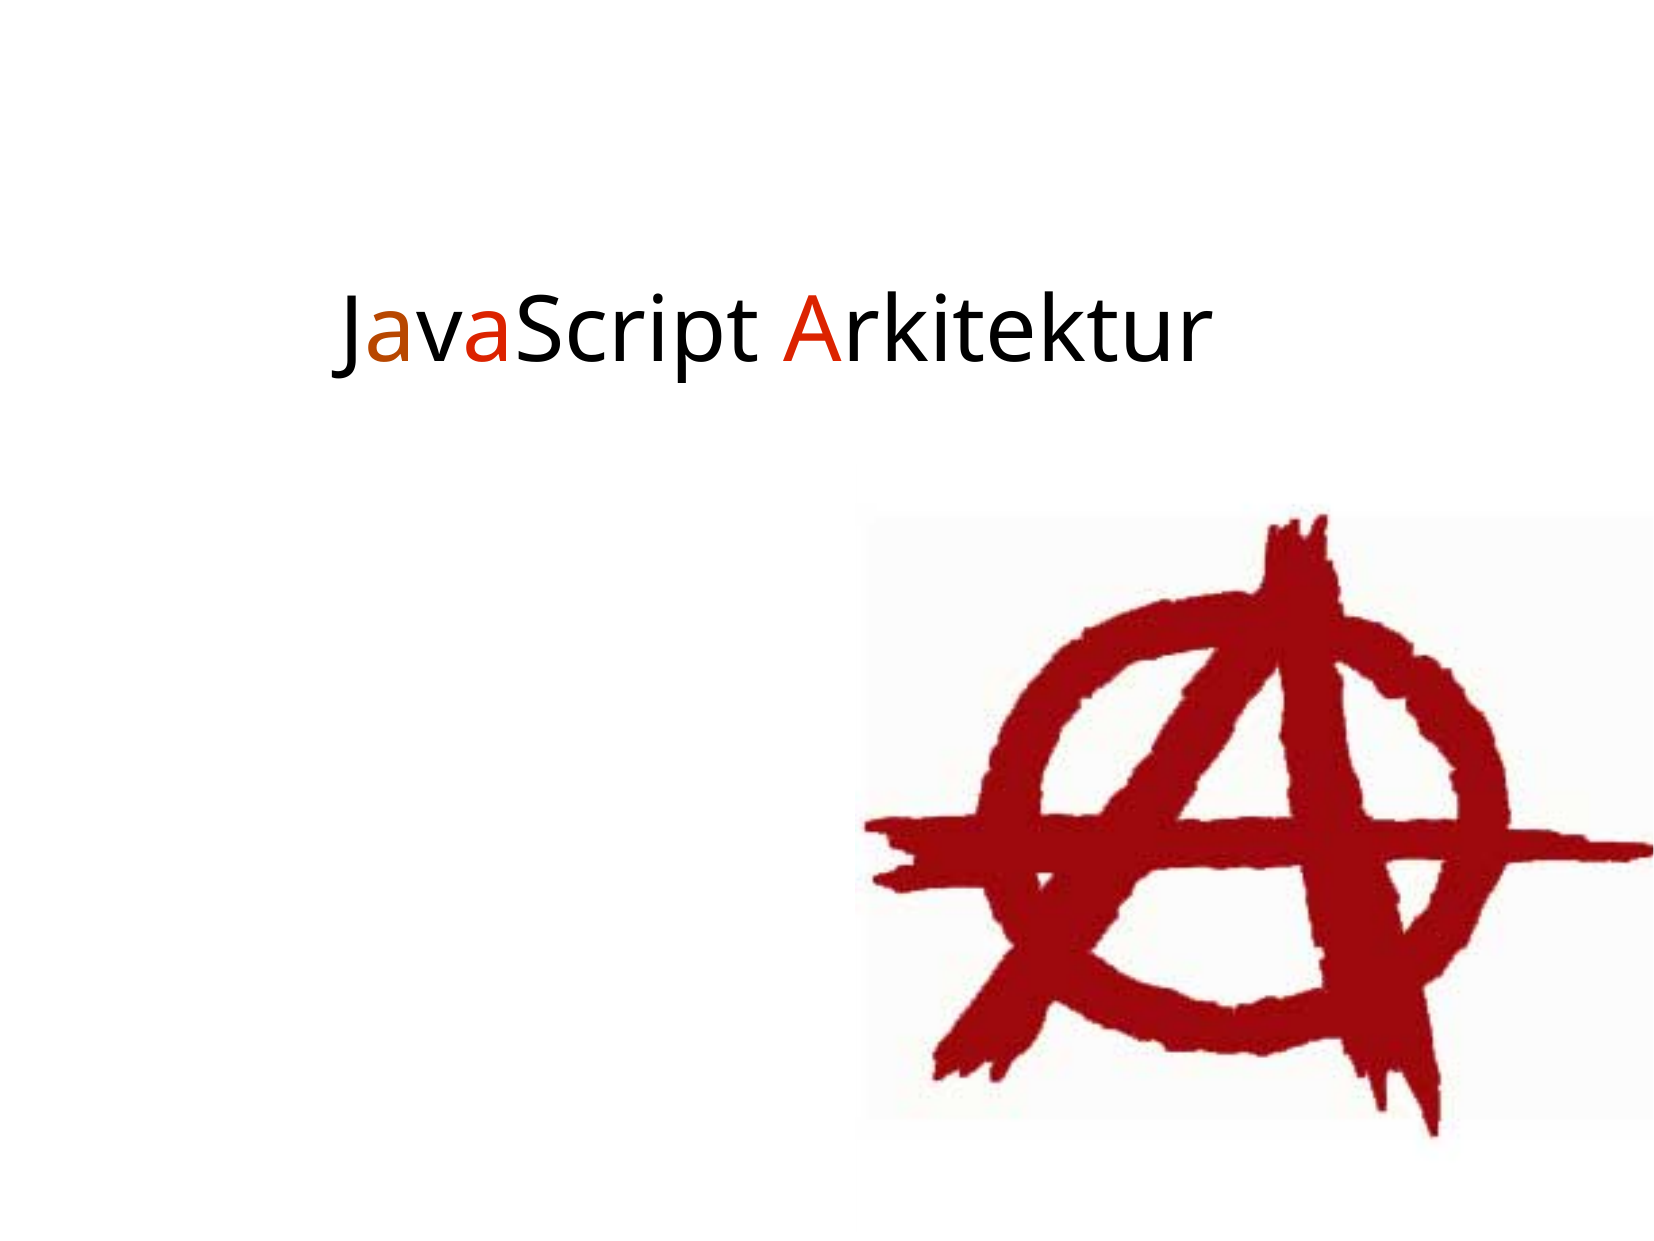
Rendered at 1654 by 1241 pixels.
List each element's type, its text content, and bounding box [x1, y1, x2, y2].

picture [855, 464, 1654, 1232]
title JavaScript Arkitektur [45, 222, 1534, 430]
